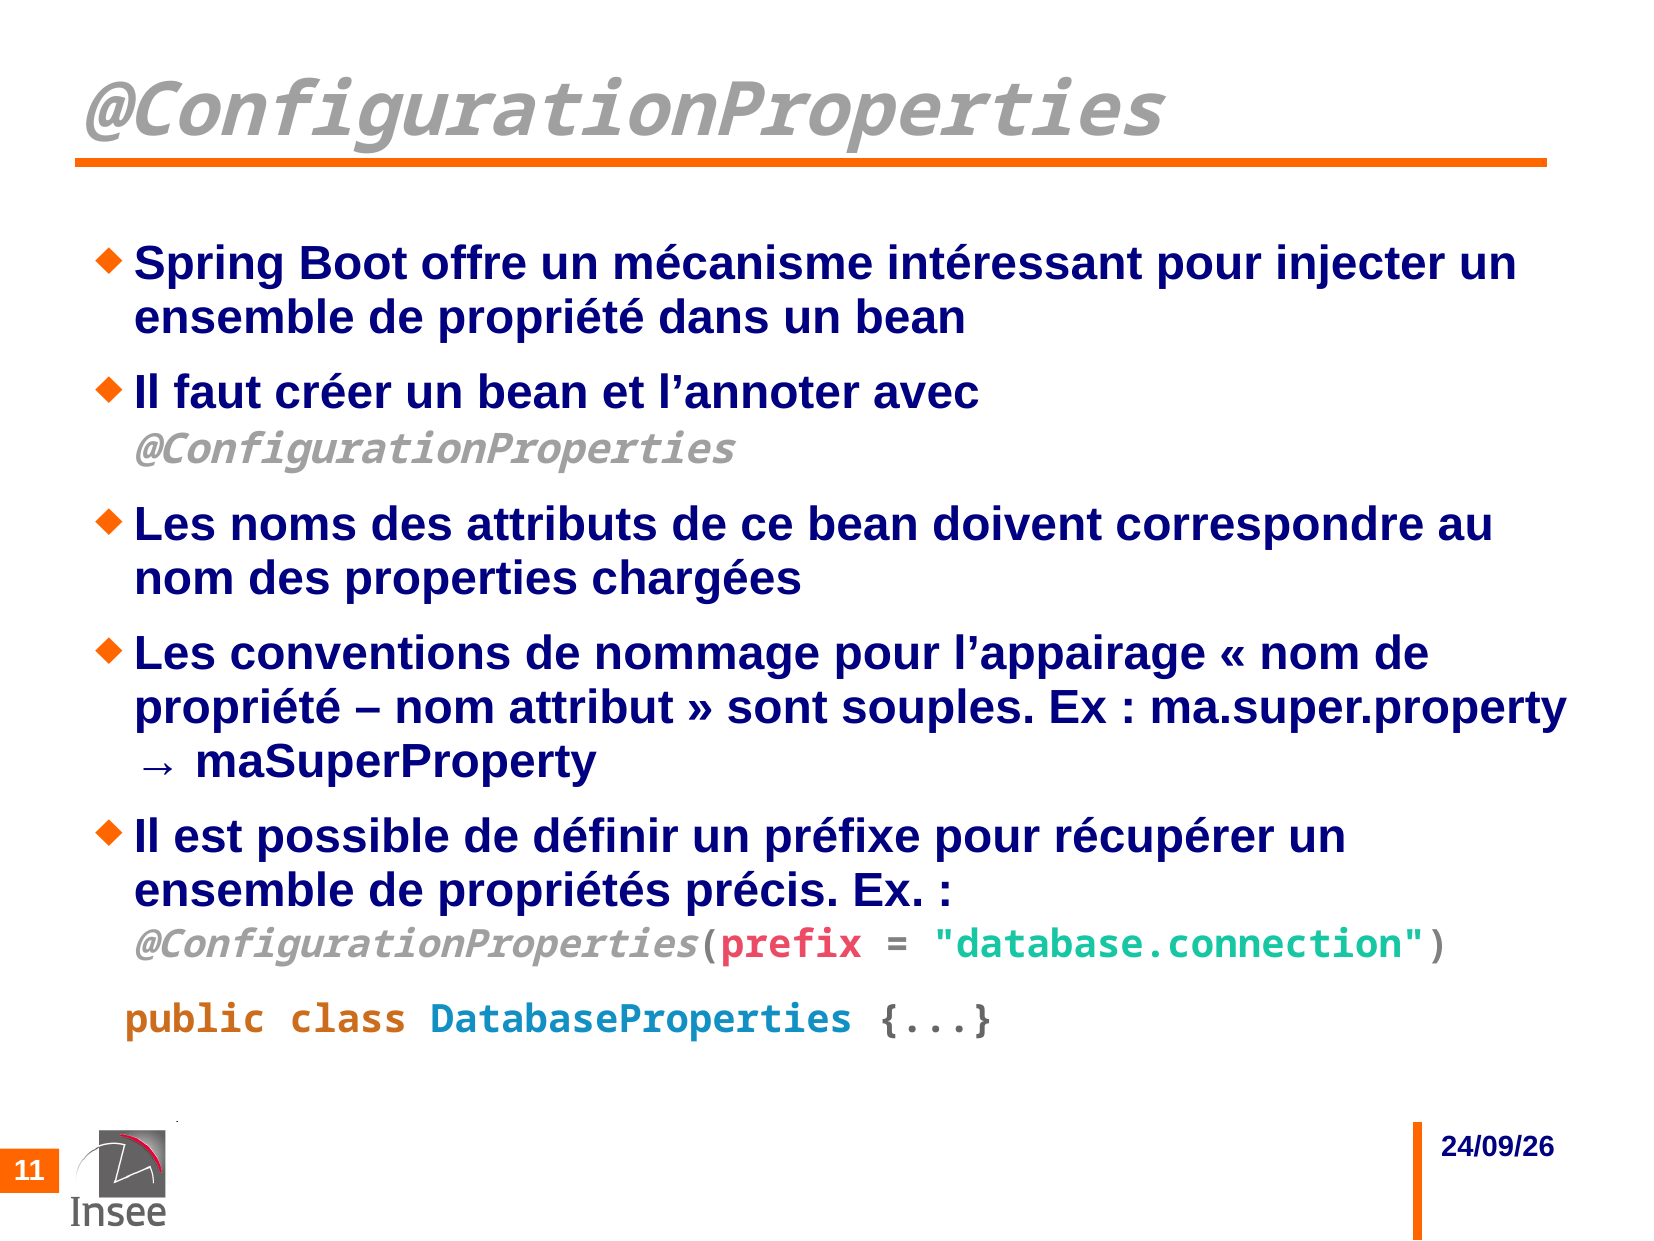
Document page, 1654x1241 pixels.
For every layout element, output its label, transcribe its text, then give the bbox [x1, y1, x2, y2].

list Spring Boot offre un mécanisme intéressant pour injecter un ensemble de propriété dans un bean Il faut créer un bean et l’annoter avec @ConfigurationProperties Les noms des attributs de ce bean doivent correspondre au nom des properties chargées Les conventions de nommage pour l’appairage « nom de propriété – nom attribut » sont souples. Ex : ma.super.property → maSuperProperty Il est possible de définir un préfixe pour récupérer un ensemble de propriétés précis. Ex. : @ConfigurationProperties(prefix = "database.connection") public class DatabaseProperties {...} [82, 236, 1571, 1052]
picture [62, 1121, 178, 1241]
title @ConfigurationProperties [82, 49, 1619, 163]
